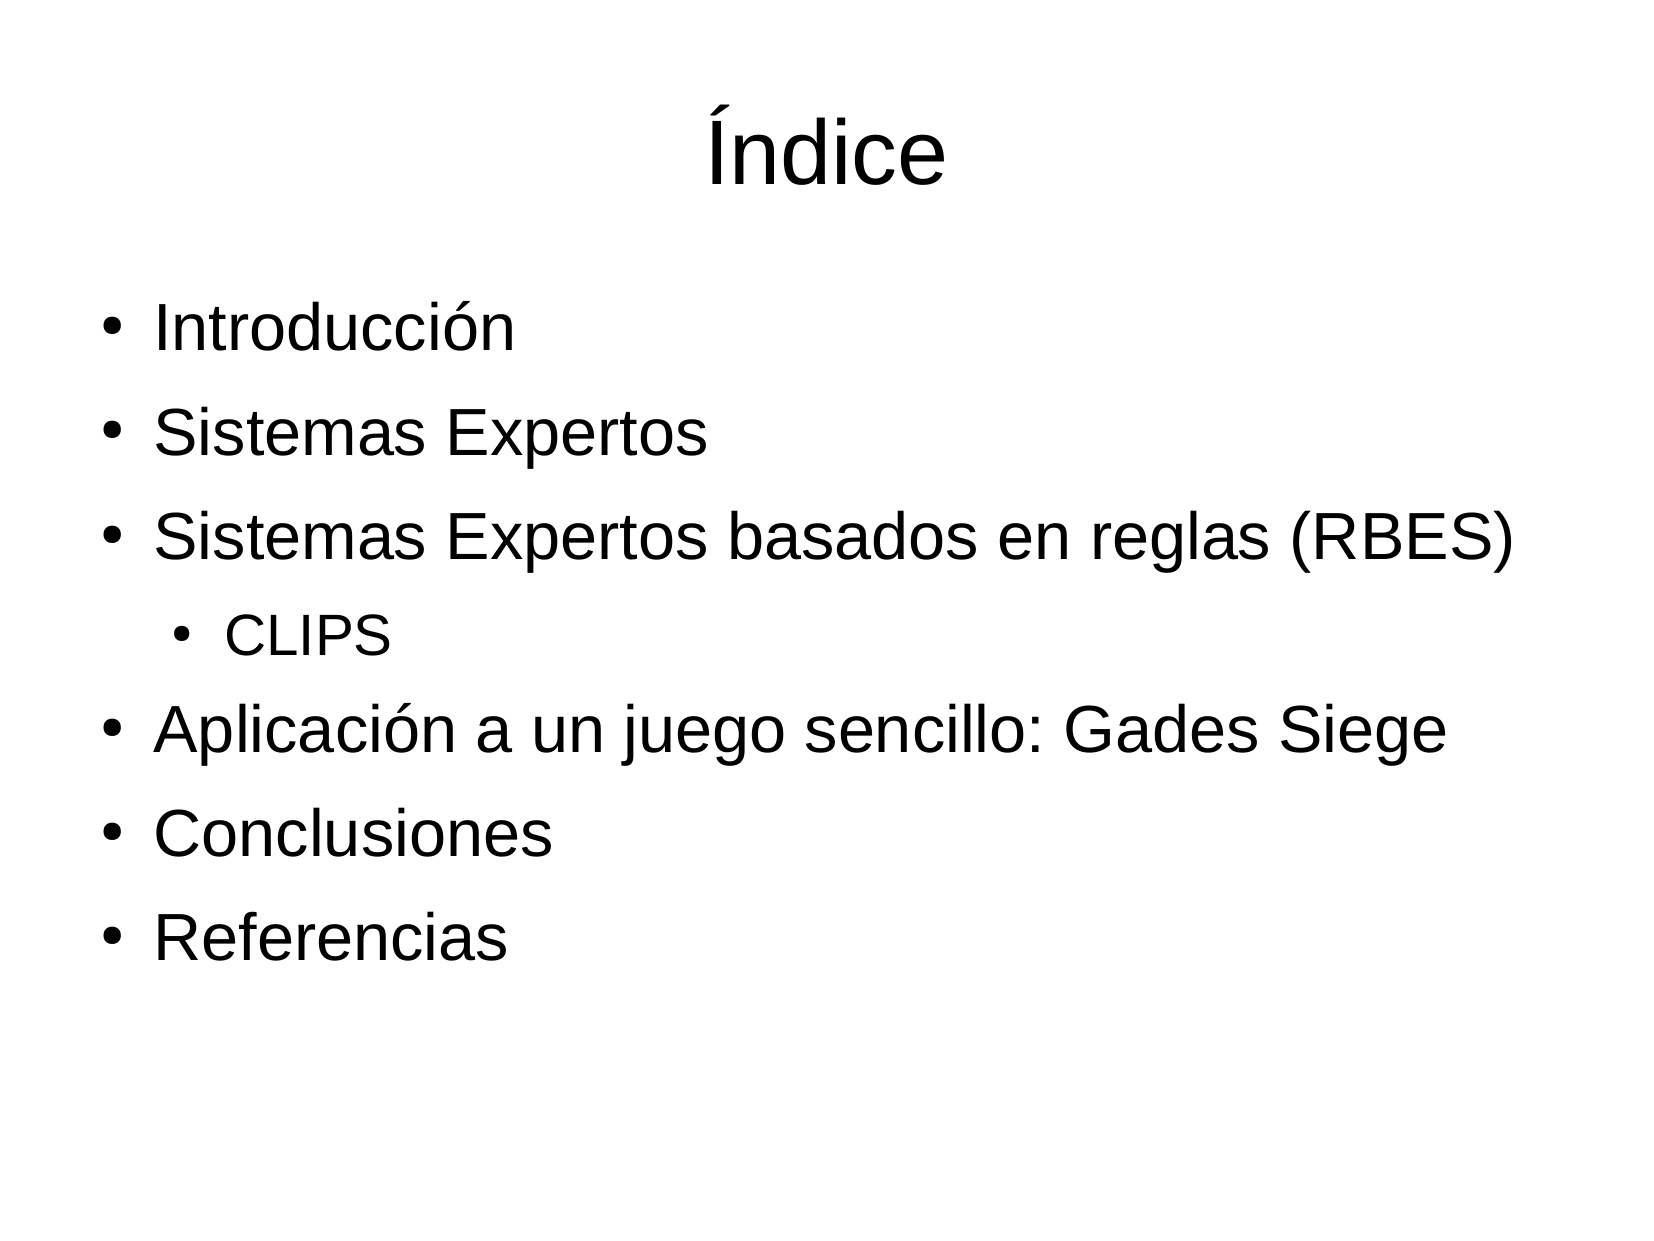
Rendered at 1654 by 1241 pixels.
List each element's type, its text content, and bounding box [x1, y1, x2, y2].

title Índice [82, 49, 1571, 257]
list Introducción Sistemas Expertos Sistemas Expertos basados en reglas (RBES) CLIPS Aplicación a un juego sencillo: Gades Siege Conclusiones Referencias [82, 290, 1571, 1109]
